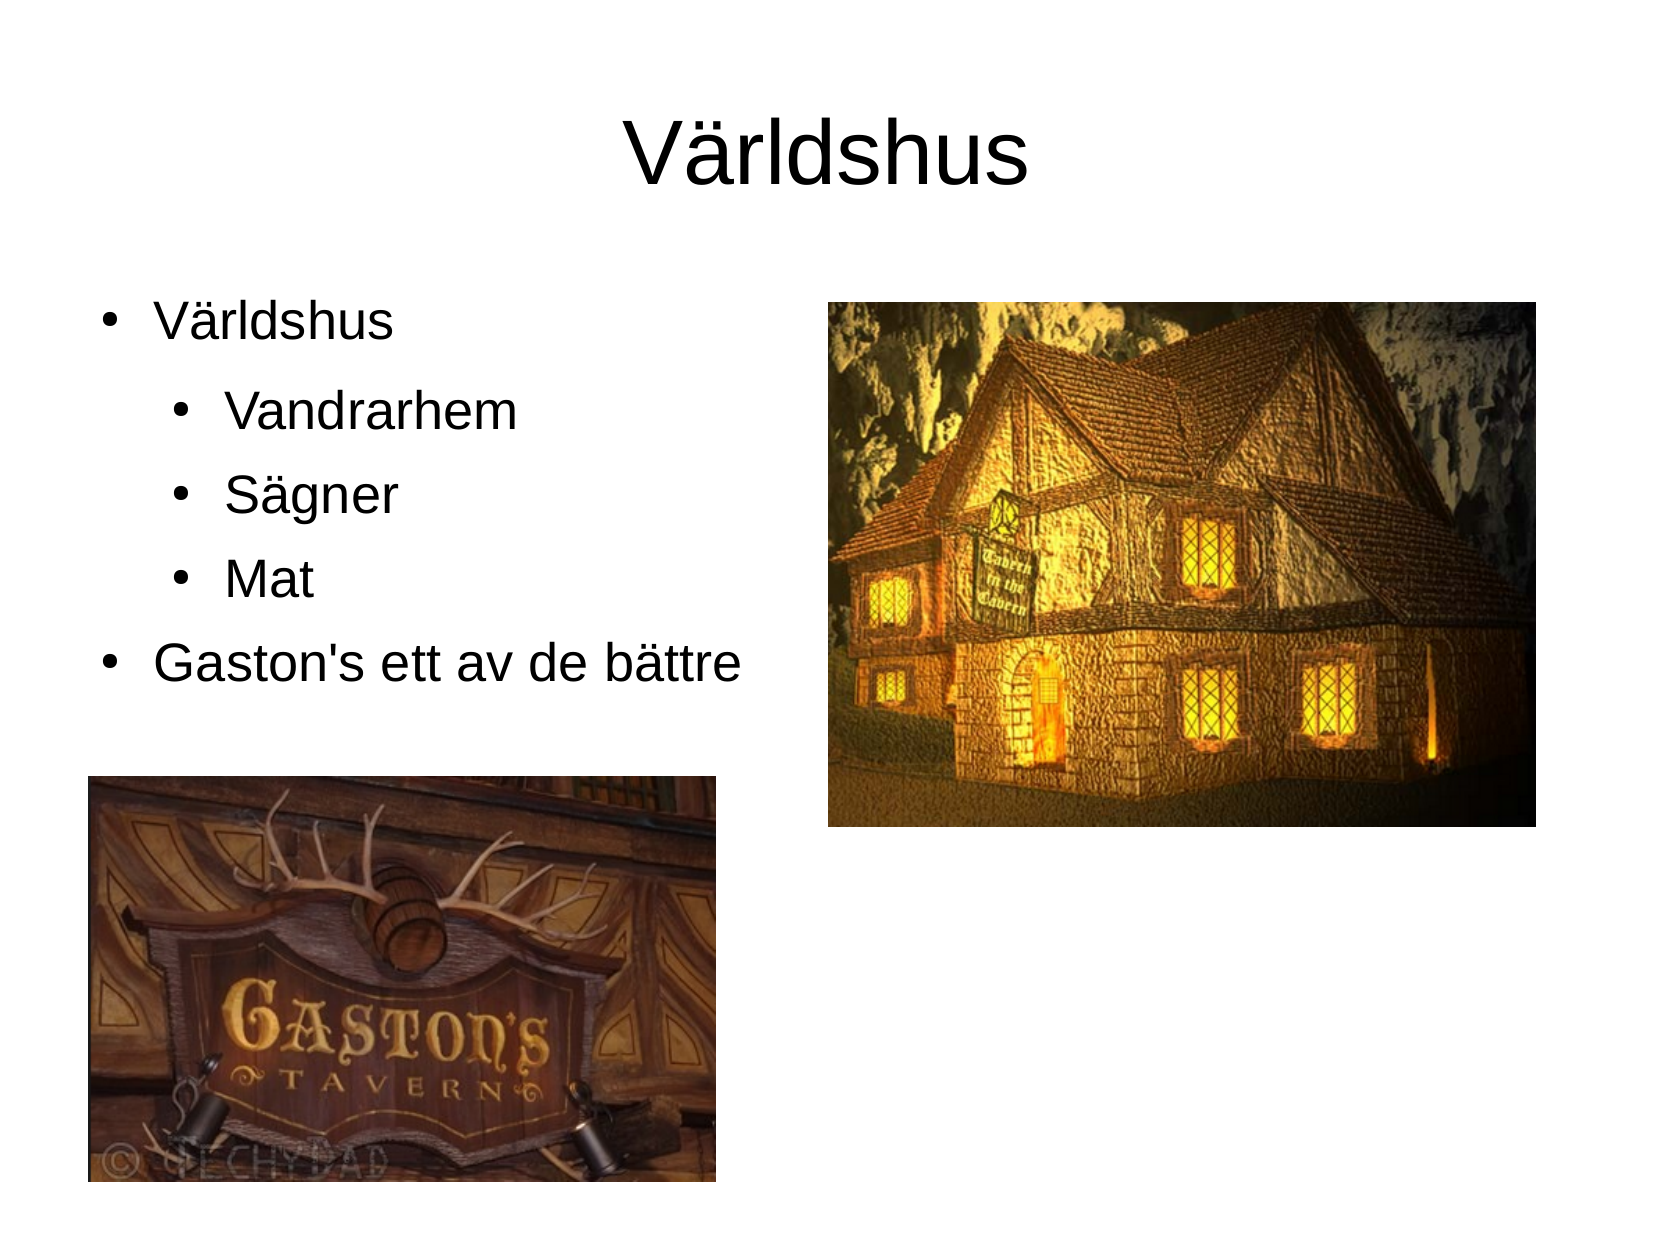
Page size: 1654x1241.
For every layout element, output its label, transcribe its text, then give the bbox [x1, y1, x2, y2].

picture [88, 776, 716, 1182]
list Världshus Vandrarhem Sägner Mat Gaston's ett av de bättre [82, 290, 1571, 1109]
picture [828, 302, 1536, 827]
title Världshus [82, 49, 1571, 257]
